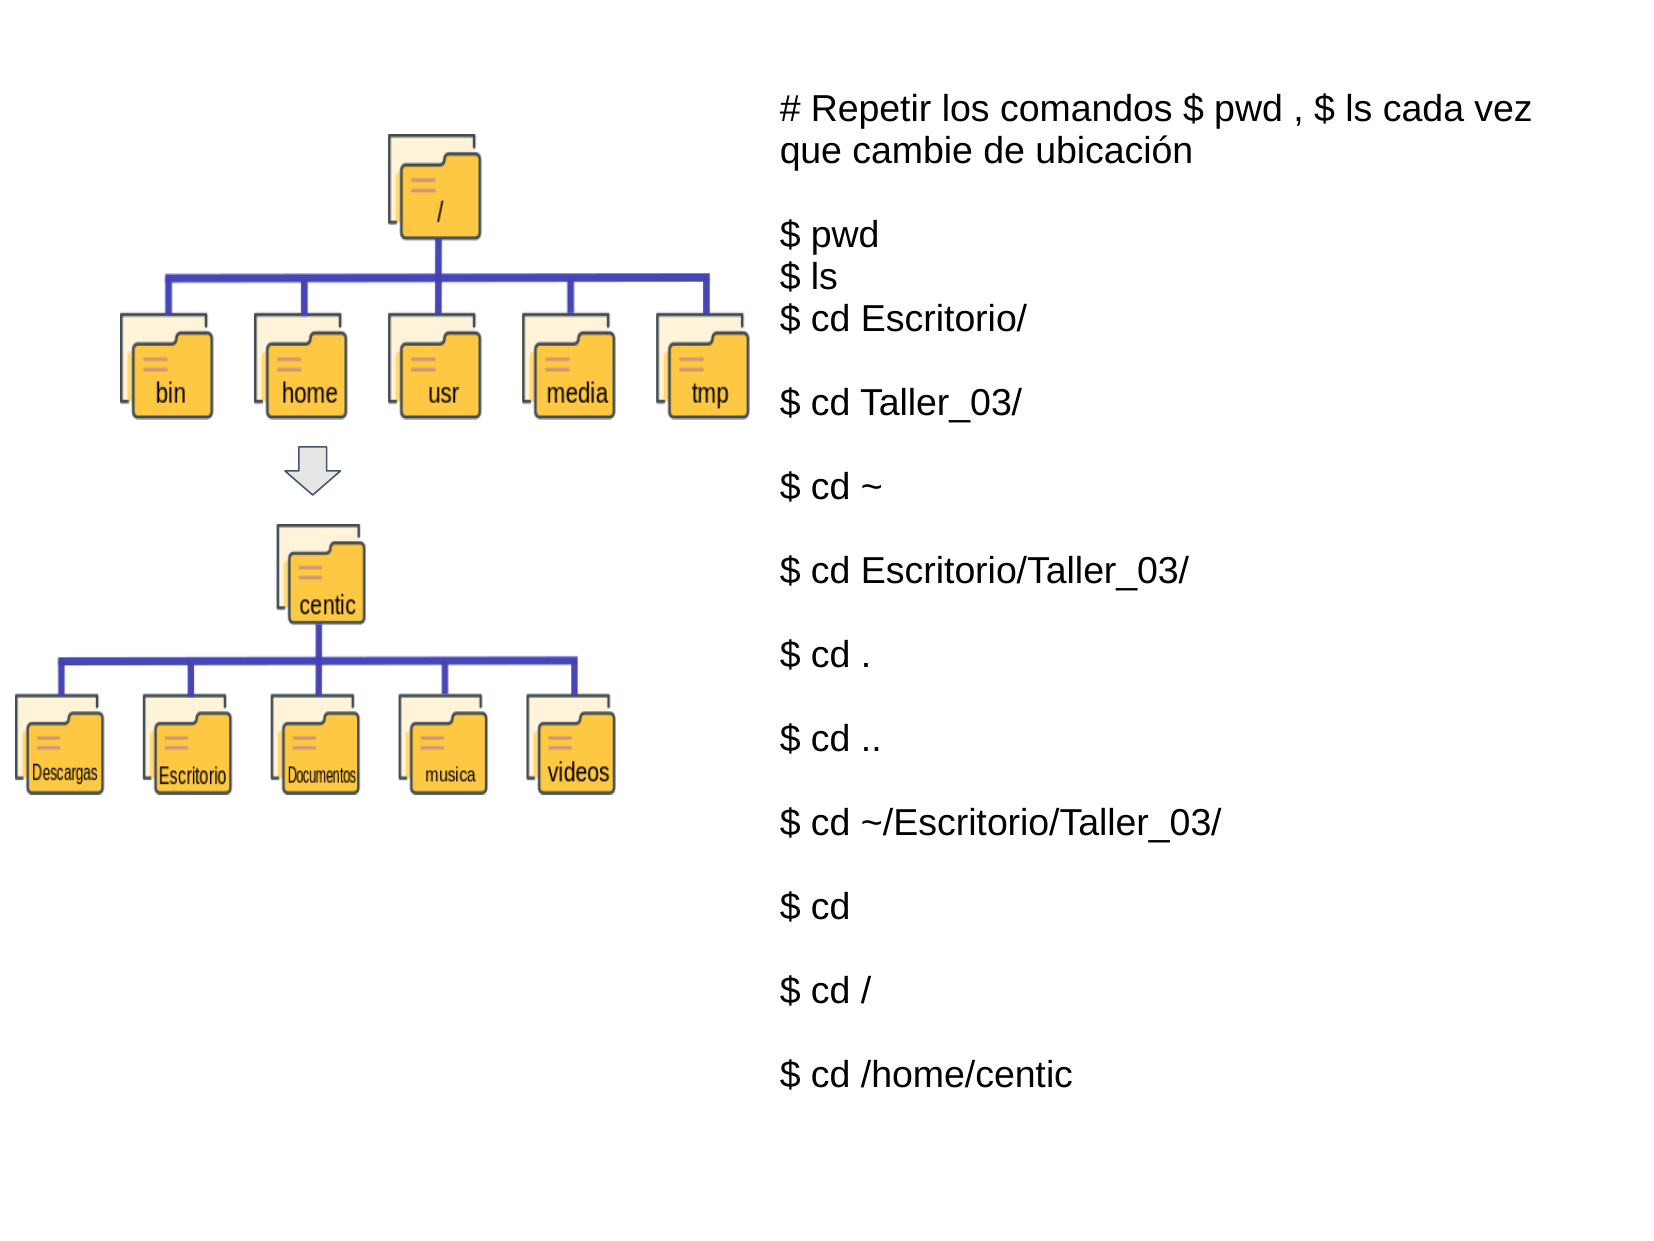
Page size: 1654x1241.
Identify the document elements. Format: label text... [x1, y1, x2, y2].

picture [120, 134, 750, 421]
picture [15, 524, 616, 796]
text_box [284, 446, 341, 496]
text_box # Repetir los comandos $ pwd , $ ls cada vez que cambie de ubicación $ pwd $ ls $ cd Escritorio/ $ cd Taller_03/ $ cd ~ $ cd Escritorio/Taller_03/ $ cd . $ cd .. $ cd ~/Escritorio/Taller_03/ $ cd $ cd / $ cd /home/centic [765, 80, 1621, 1161]
